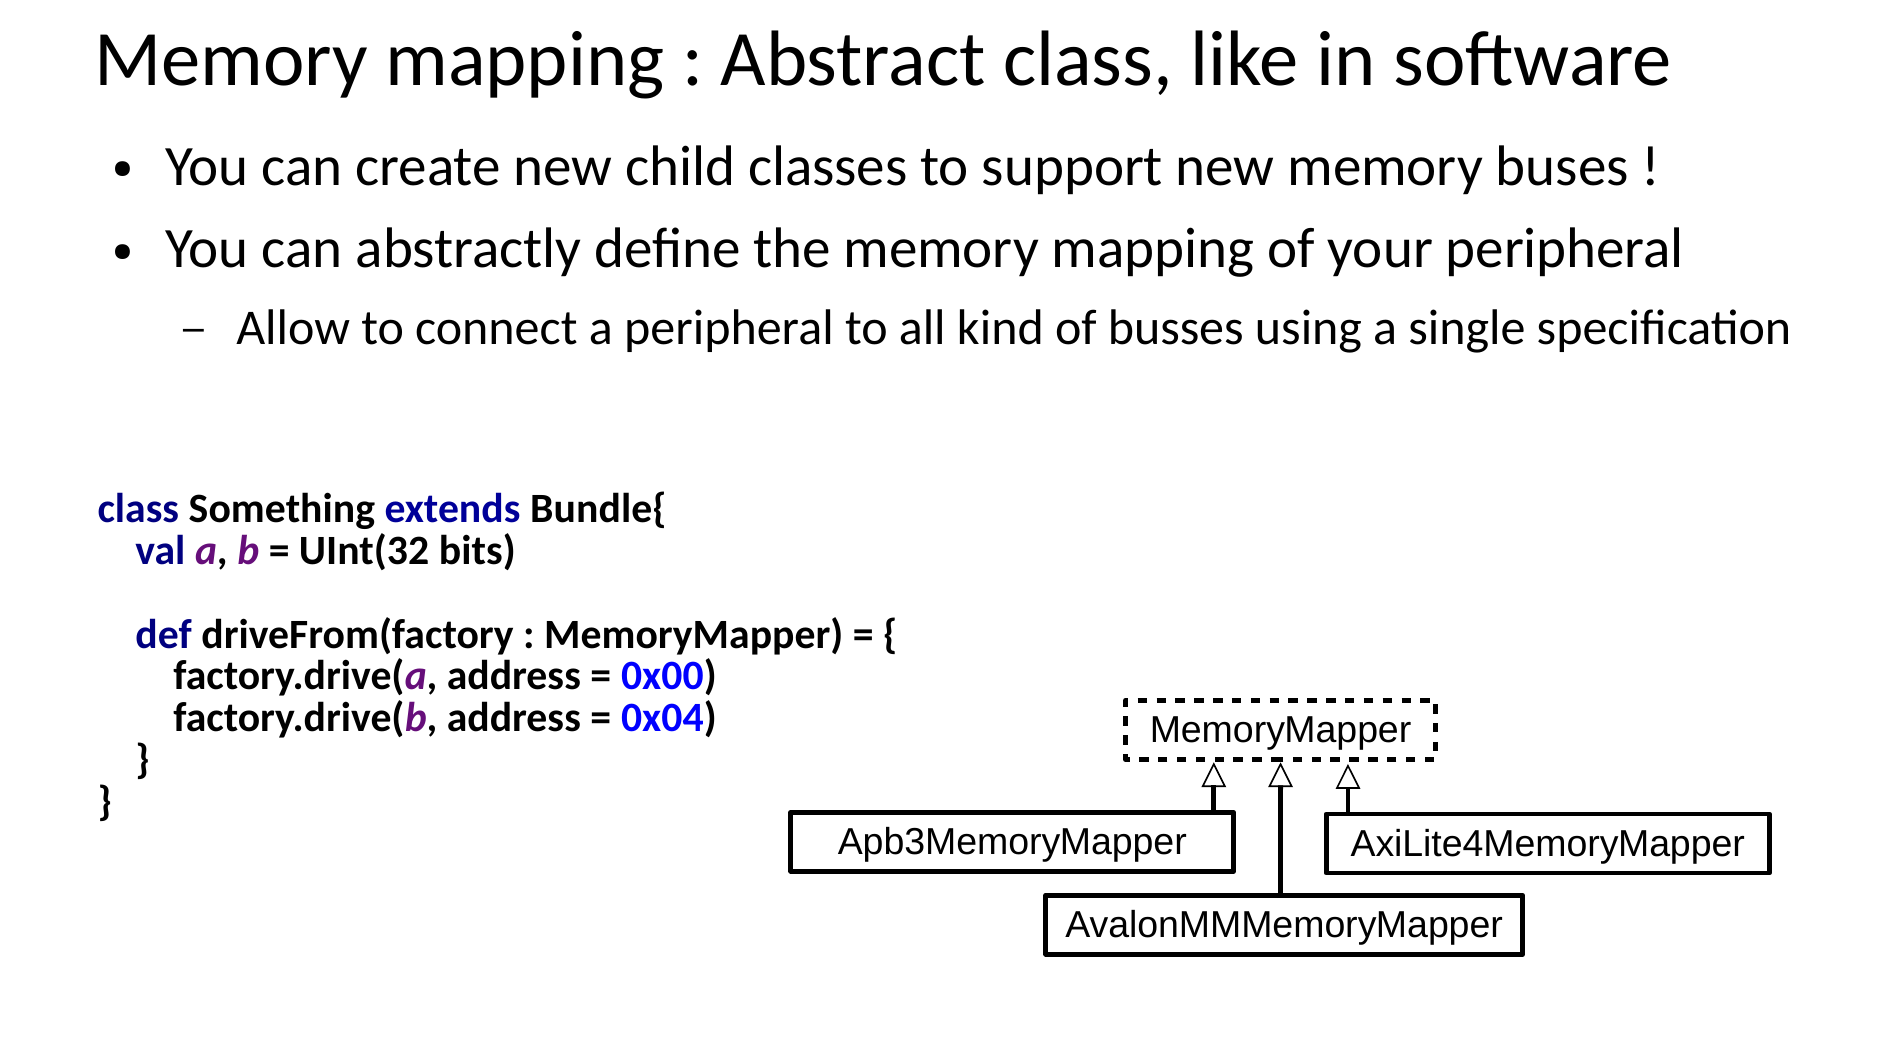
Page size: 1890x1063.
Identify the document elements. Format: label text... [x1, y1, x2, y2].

picture [788, 697, 1772, 957]
title Memory mapping : Abstract class, like in software [94, 0, 1796, 142]
text_box class Something extends Bundle{ val a, b = UInt(32 bits) def driveFrom(factory : MemoryMapper) = { factory.drive(a, address = 0x00) factory.drive(b, address = 0x04) } } [82, 484, 1099, 959]
list You can create new child classes to support new memory buses ! You can abstractly define the memory mapping of your peripheral Allow to connect a peripheral to all kind of busses using a single specification [94, 142, 1796, 855]
